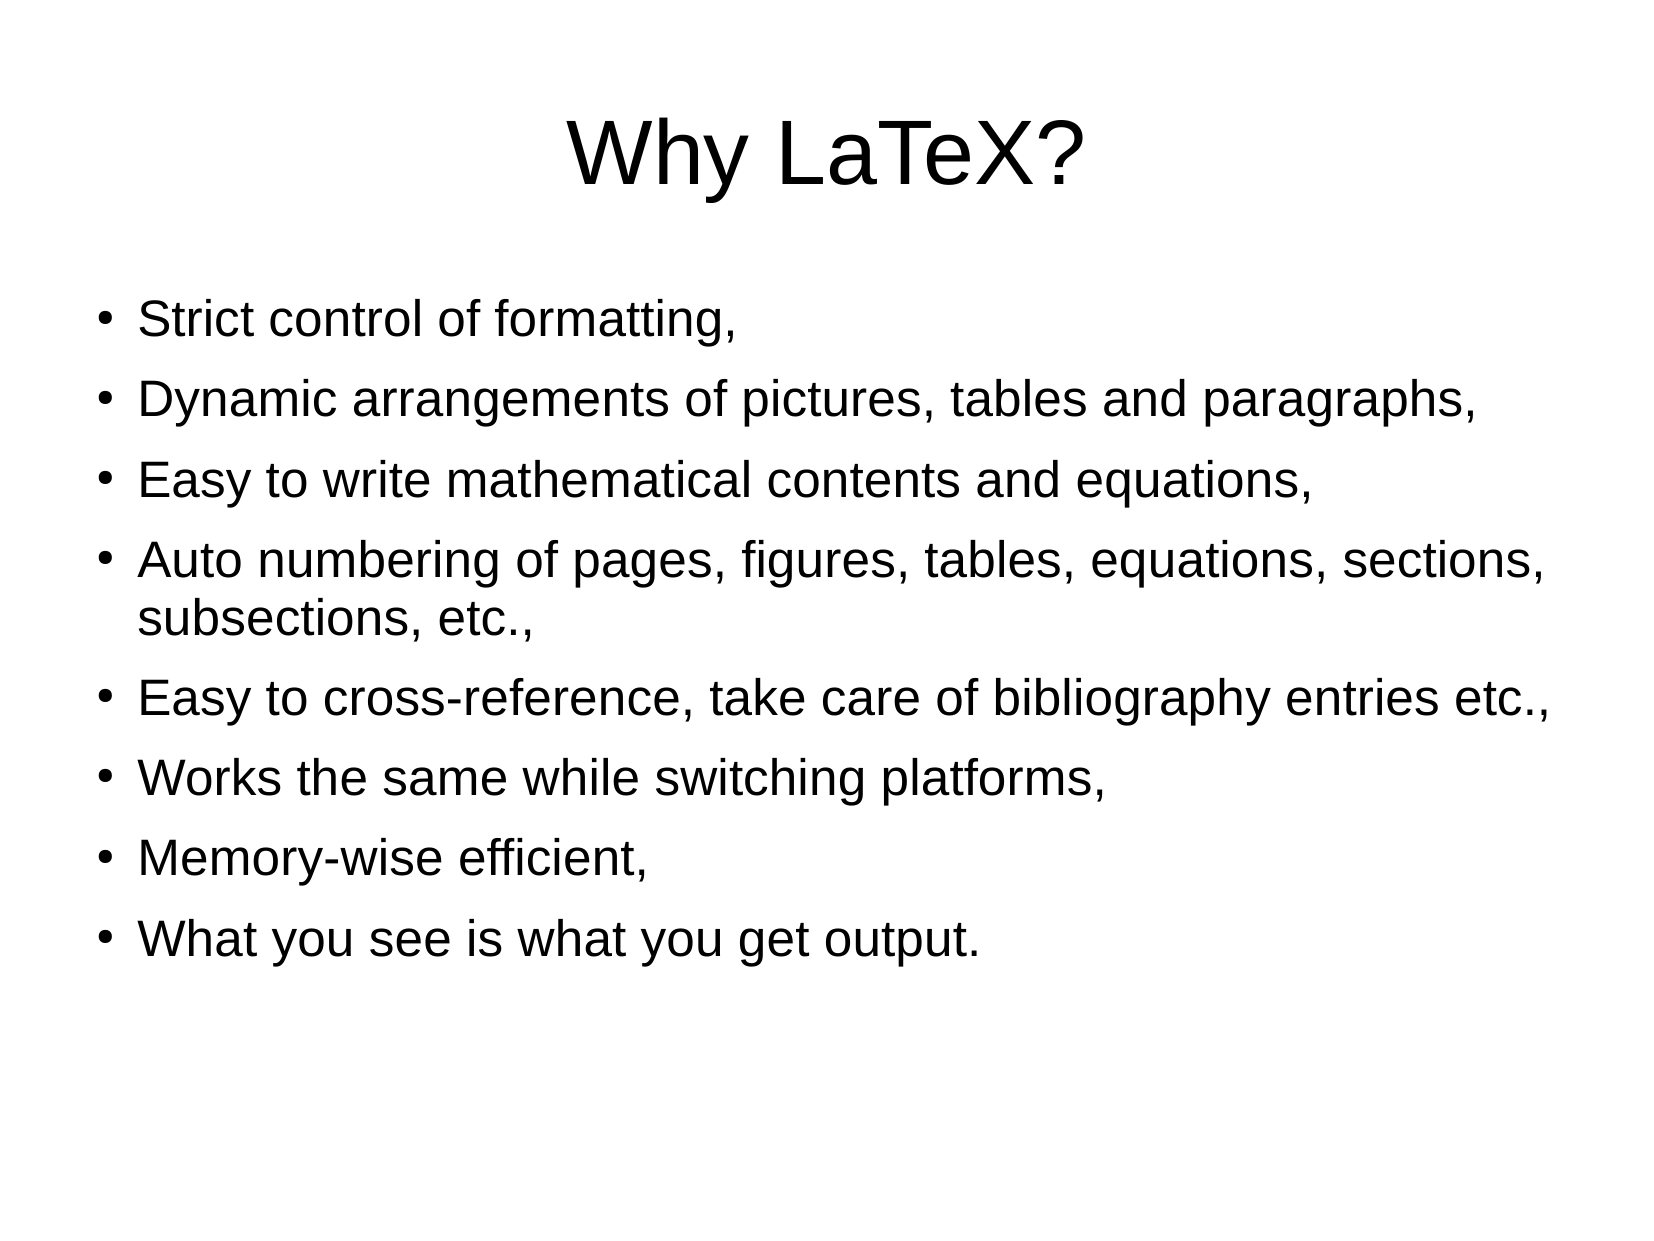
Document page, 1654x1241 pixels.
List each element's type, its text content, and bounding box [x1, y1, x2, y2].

list Strict control of formatting, Dynamic arrangements of pictures, tables and paragraphs, Easy to write mathematical contents and equations, Auto numbering of pages, figures, tables, equations, sections, subsections, etc., Easy to cross-reference, take care of bibliography entries etc., Works the same while switching platforms, Memory-wise efficient, What you see is what you get output. [82, 290, 1571, 1010]
title Why LaTeX? [82, 49, 1571, 257]
